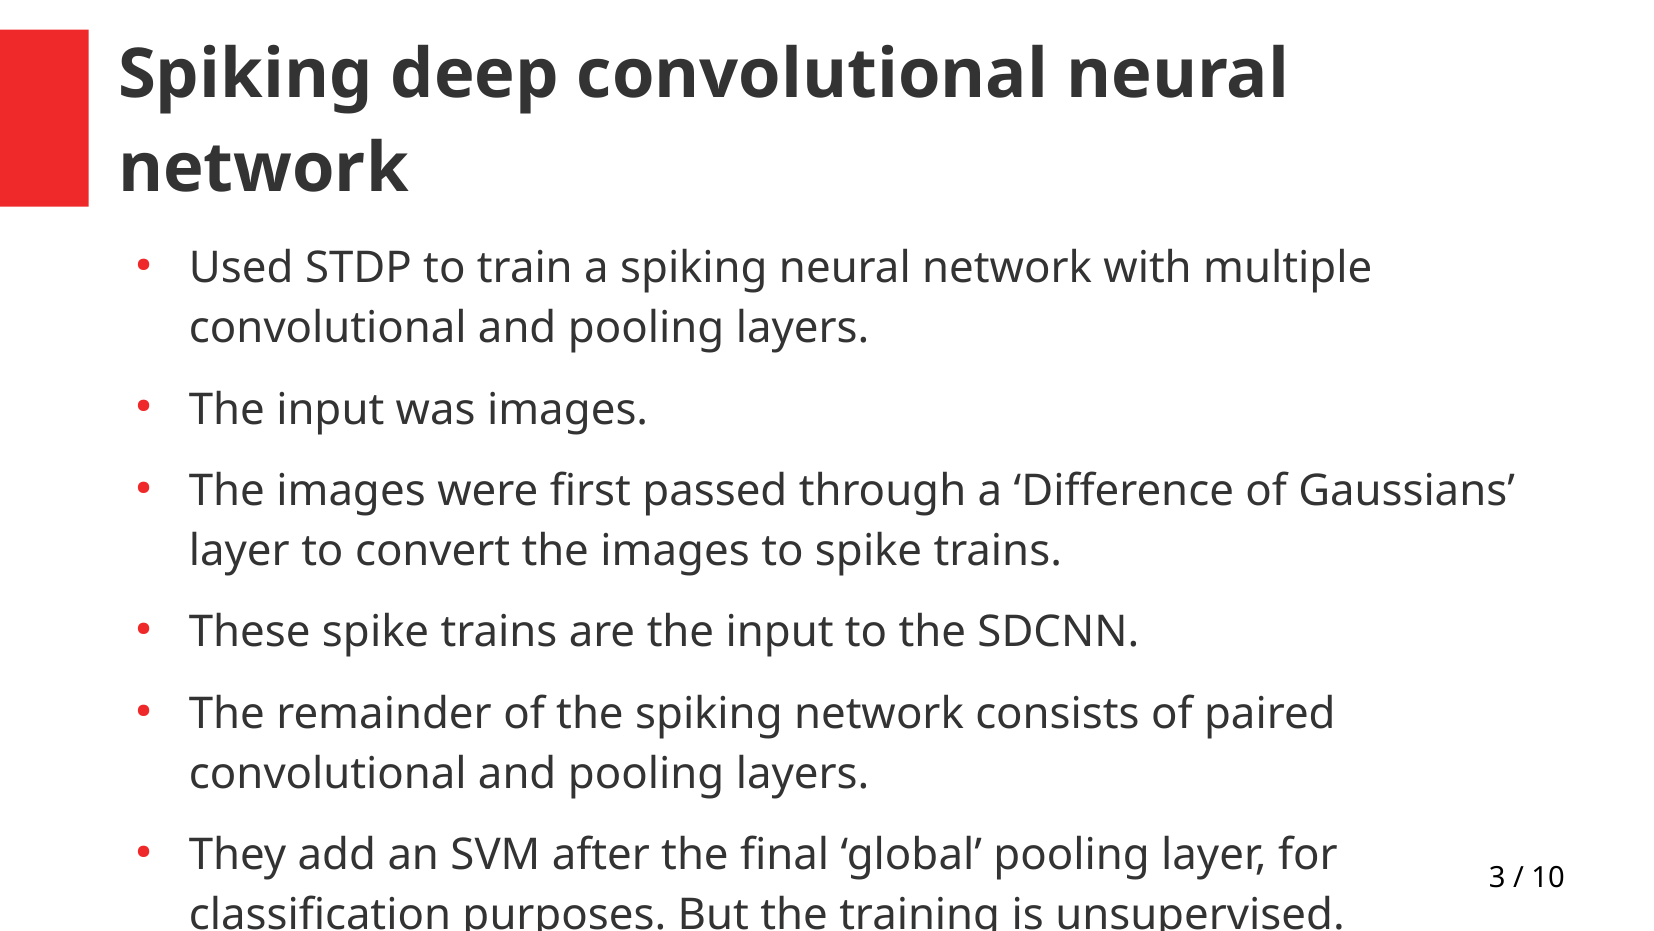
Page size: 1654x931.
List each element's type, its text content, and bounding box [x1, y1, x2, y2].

title Spiking deep convolutional neural network [118, 29, 1595, 207]
list Used STDP to train a spiking neural network with multiple convolutional and pooling layers. The input was images. The images were first passed through a ‘Difference of Gaussians’ layer to convert the images to spike trains. These spike trains are the input to the SDCNN. The remainder of the spiking network consists of paired convolutional and pooling layers. They add an SVM after the final ‘global’ pooling layer, for classification purposes. But the training is unsupervised. [118, 236, 1595, 798]
